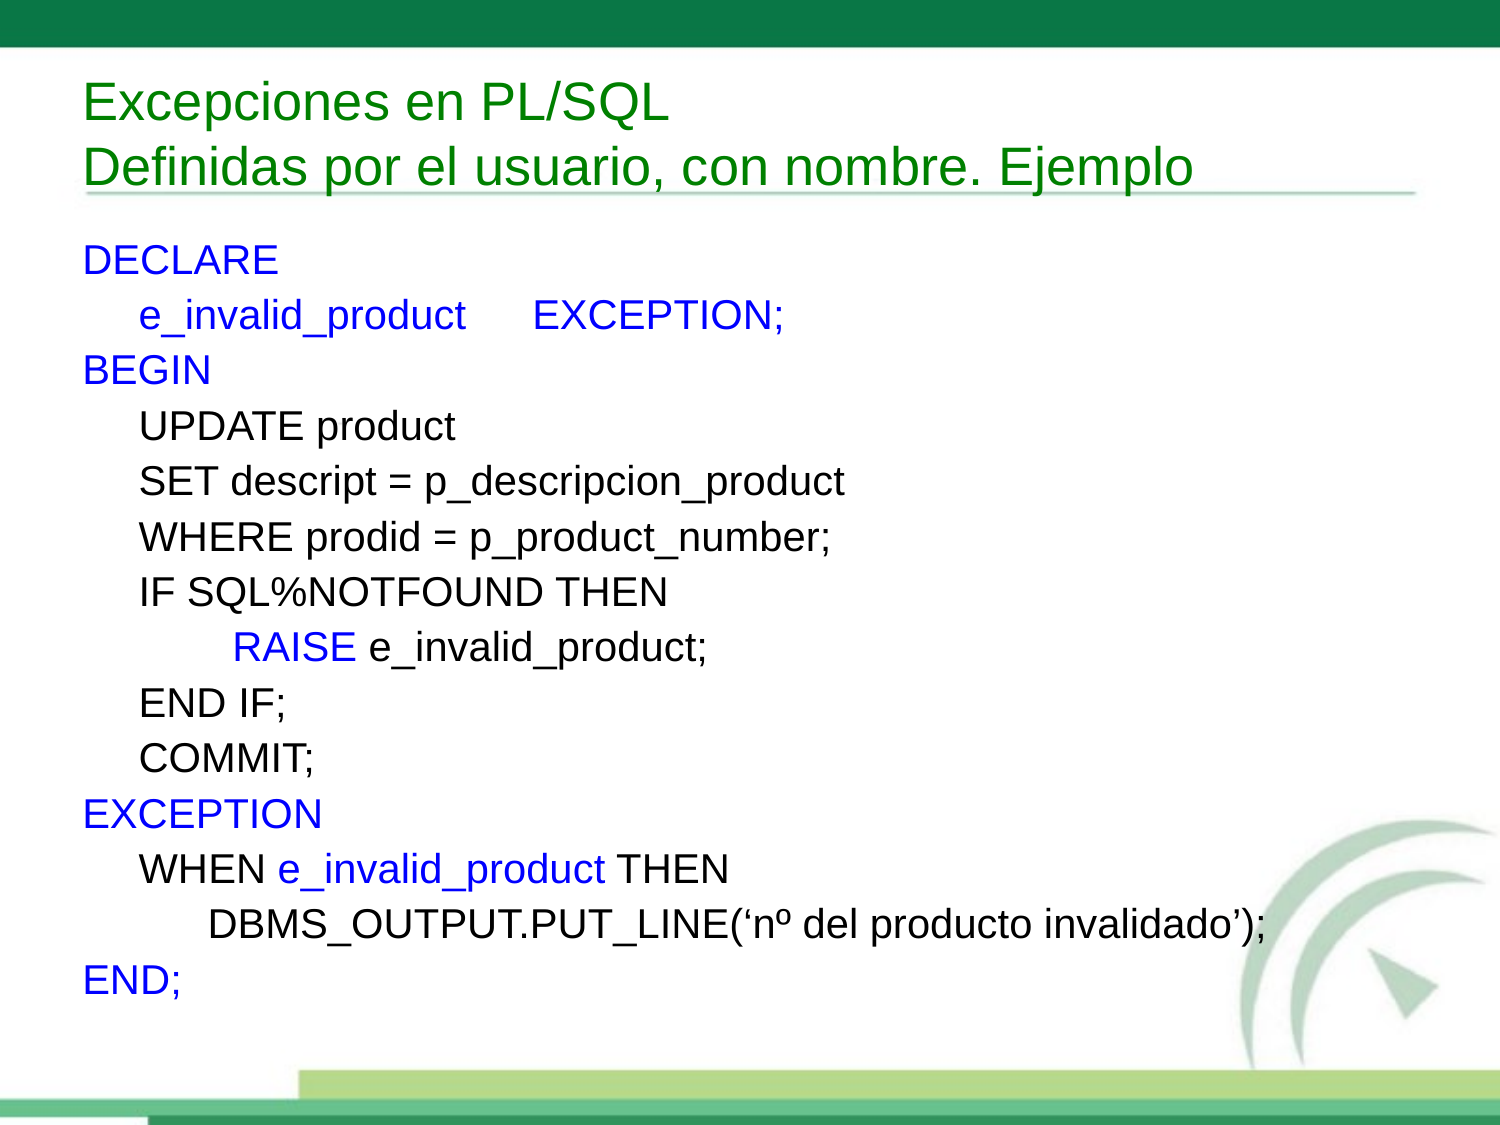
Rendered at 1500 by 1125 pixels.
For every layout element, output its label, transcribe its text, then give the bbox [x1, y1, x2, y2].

title Excepciones en PL/SQL Definidas por el usuario, con nombre. Ejemplo [67, 59, 1418, 205]
picture [0, 0, 1500, 1125]
list DECLARE e_invalid_product EXCEPTION; BEGIN UPDATE product SET descript = p_descripcion_product WHERE prodid = p_product_number; IF SQL%NOTFOUND THEN RAISE e_invalid_product; END IF; COMMIT; EXCEPTION WHEN e_invalid_product THEN DBMS_OUTPUT.PUT_LINE(‘nº del producto invalidado’); END; [67, 230, 1418, 1011]
